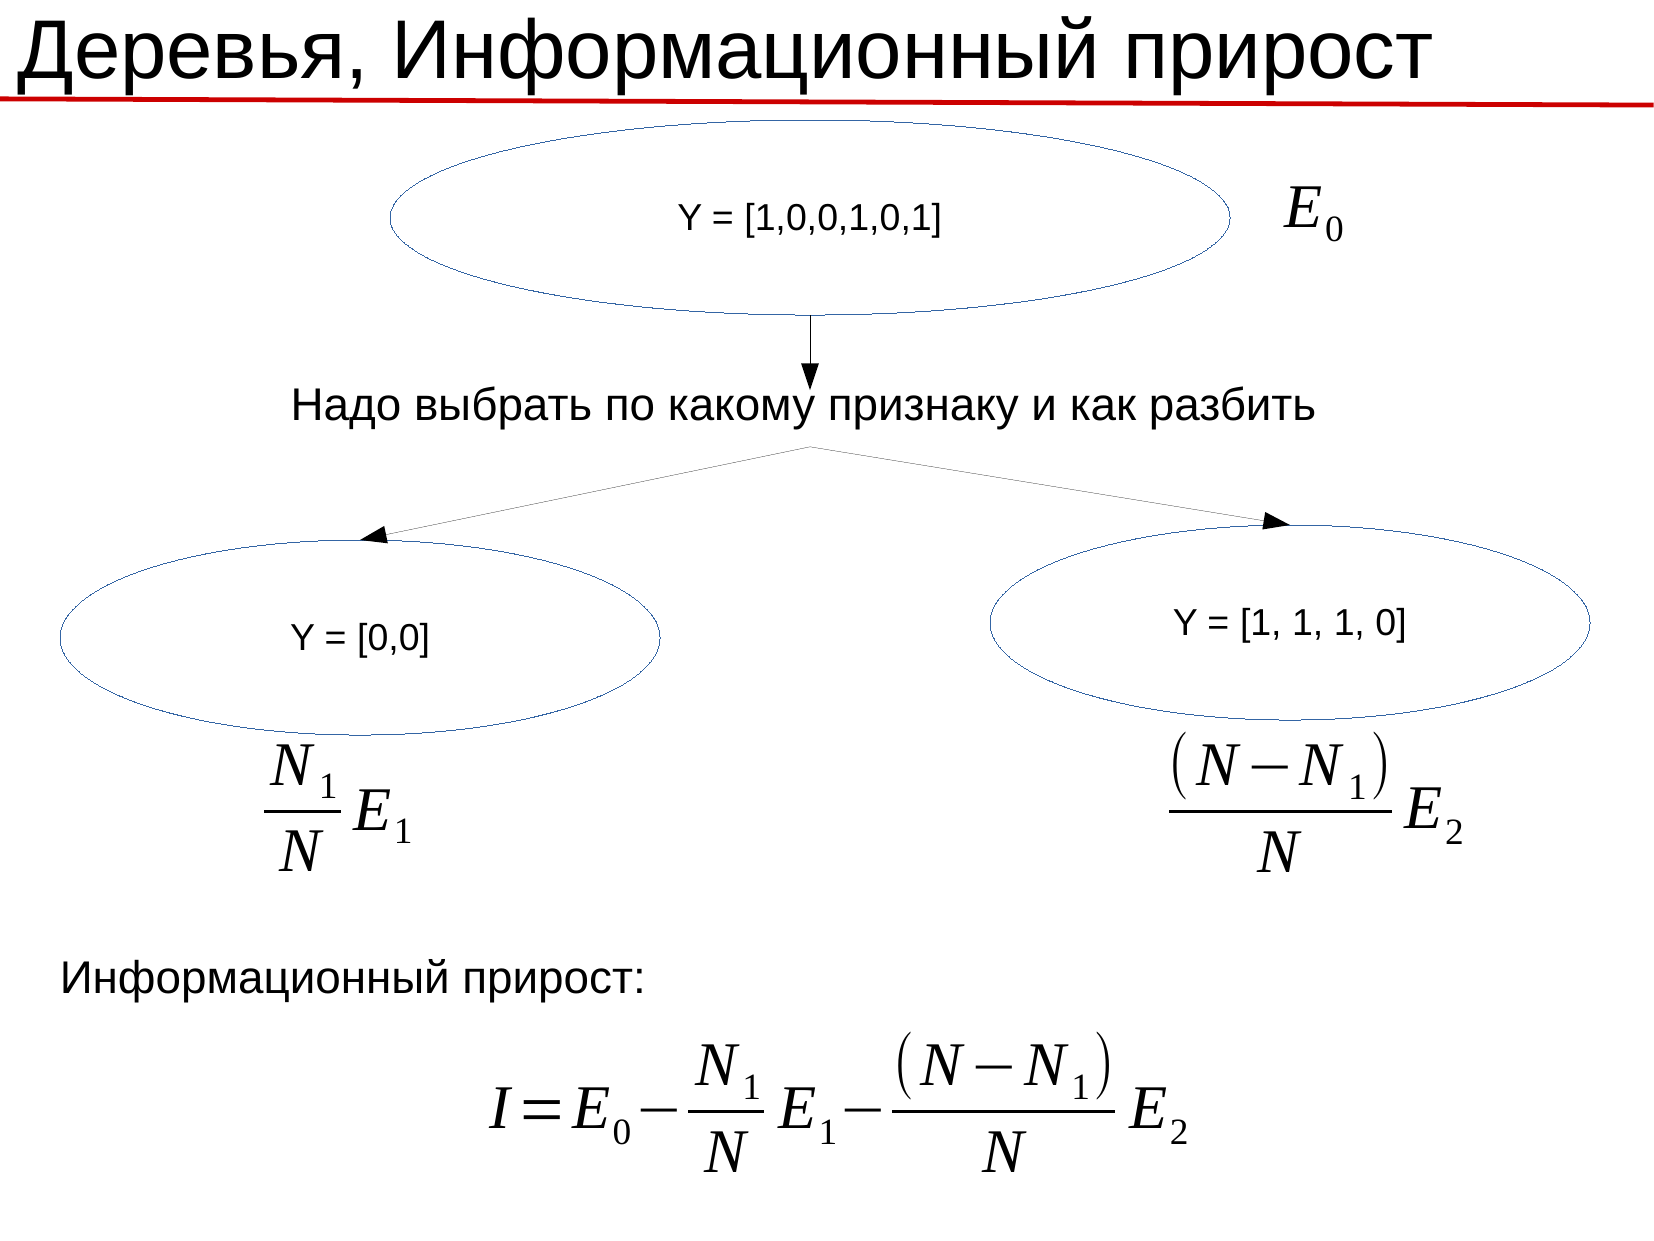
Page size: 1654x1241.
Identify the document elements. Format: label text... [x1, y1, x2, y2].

chart [255, 729, 419, 886]
chart [1275, 171, 1351, 250]
text_box Y = [1,0,0,1,0,1] [390, 120, 1231, 316]
text_box Y = [0,0] [60, 540, 661, 734]
text_box Информационный прирост: [45, 945, 1246, 1012]
text_box Y = [1, 1, 1, 0] [990, 525, 1591, 721]
title Деревья, Информационный прирост [17, 0, 1606, 143]
text_box Надо выбрать по какому признаку и как разбить [275, 371, 1371, 447]
chart [480, 1027, 1194, 1186]
chart [1159, 727, 1471, 886]
